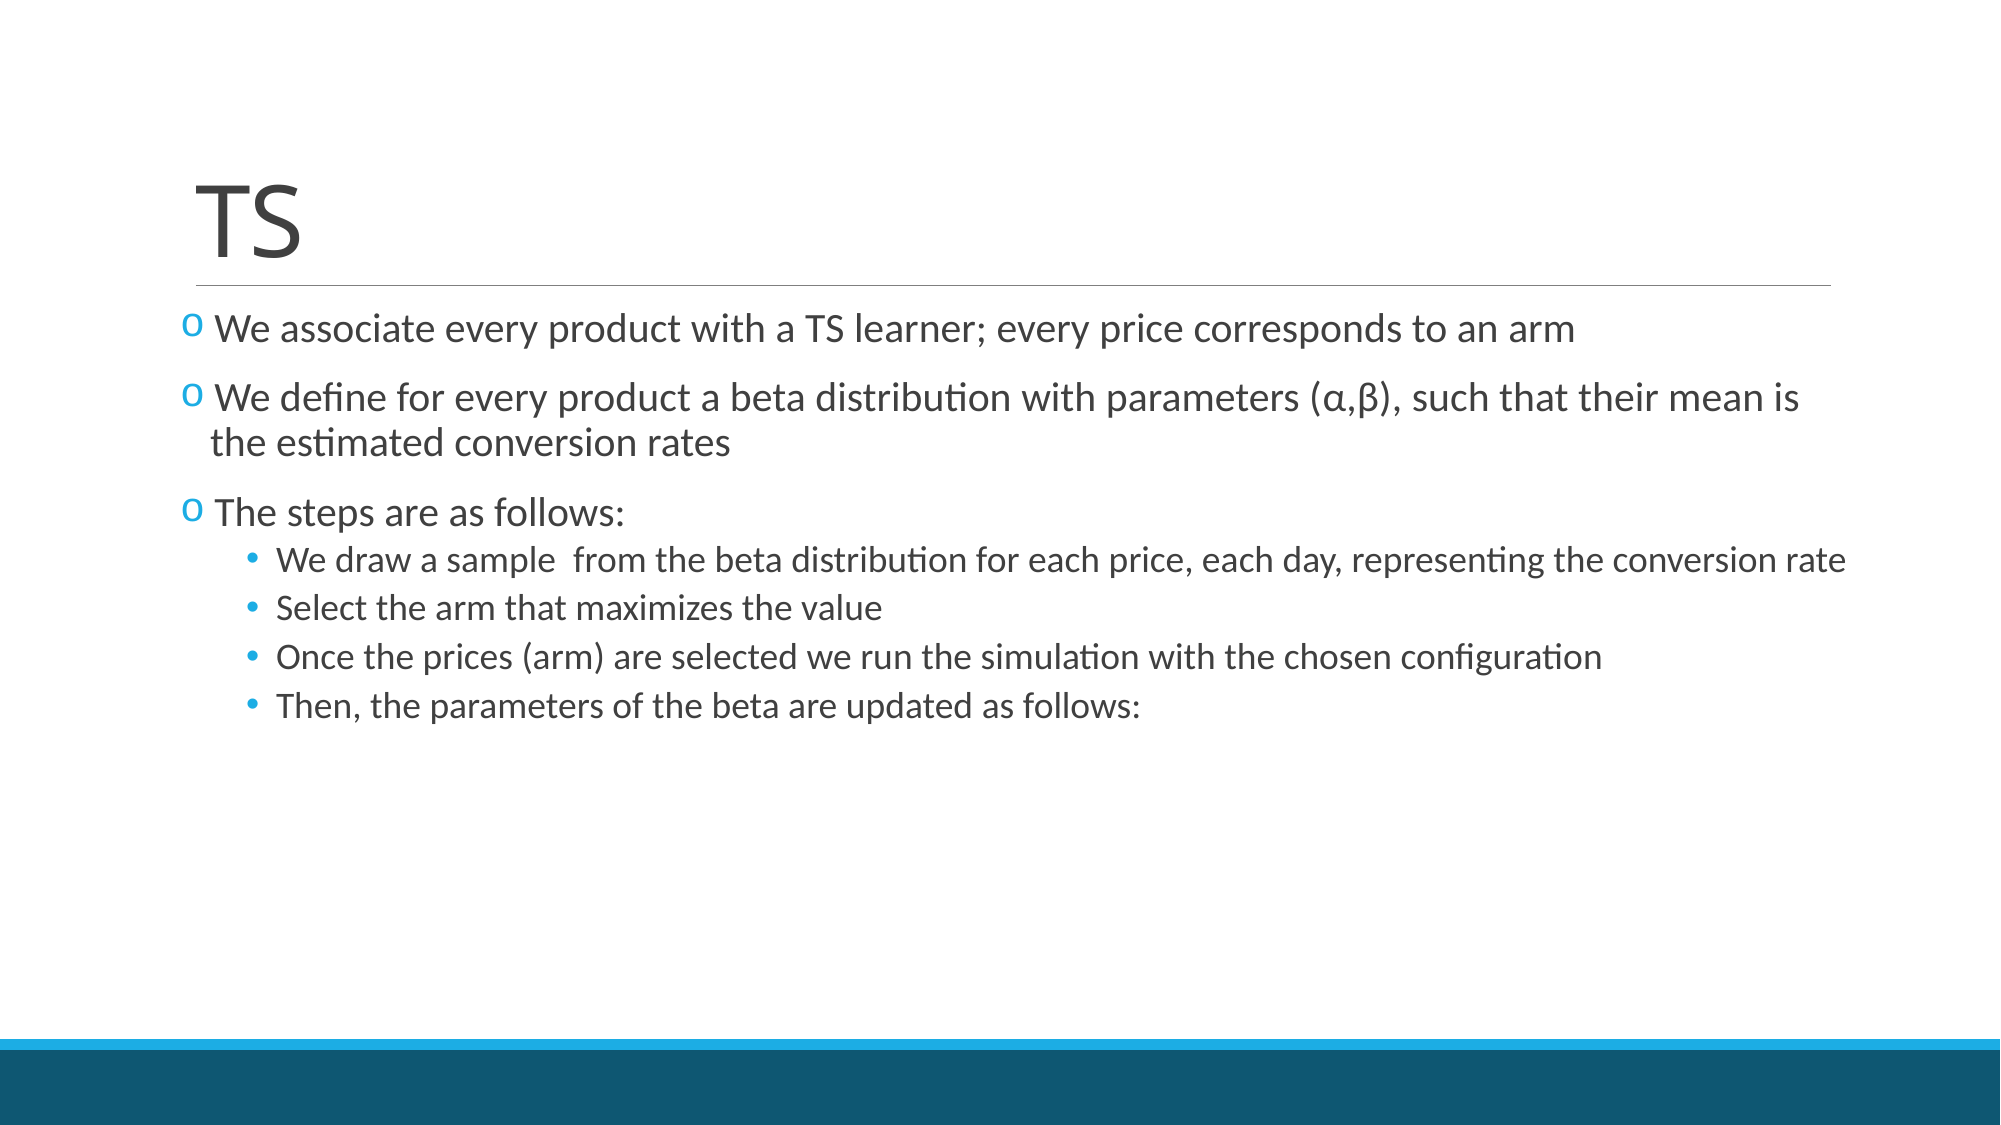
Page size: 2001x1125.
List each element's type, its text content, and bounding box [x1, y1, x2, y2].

list We associate every product with a TS learner; every price corresponds to an arm We define for every product a beta distribution with parameters (α,β), such that their mean is the estimated conversion rates The steps are as follows: We draw a sample from the beta distribution for each price, each day, representing the conversion rate Select the arm that maximizes the value Once the prices (arm) are selected we run the simulation with the chosen configuration Then, the parameters of the beta are updated as follows: [180, 302, 1852, 963]
title TS [180, 47, 1831, 286]
